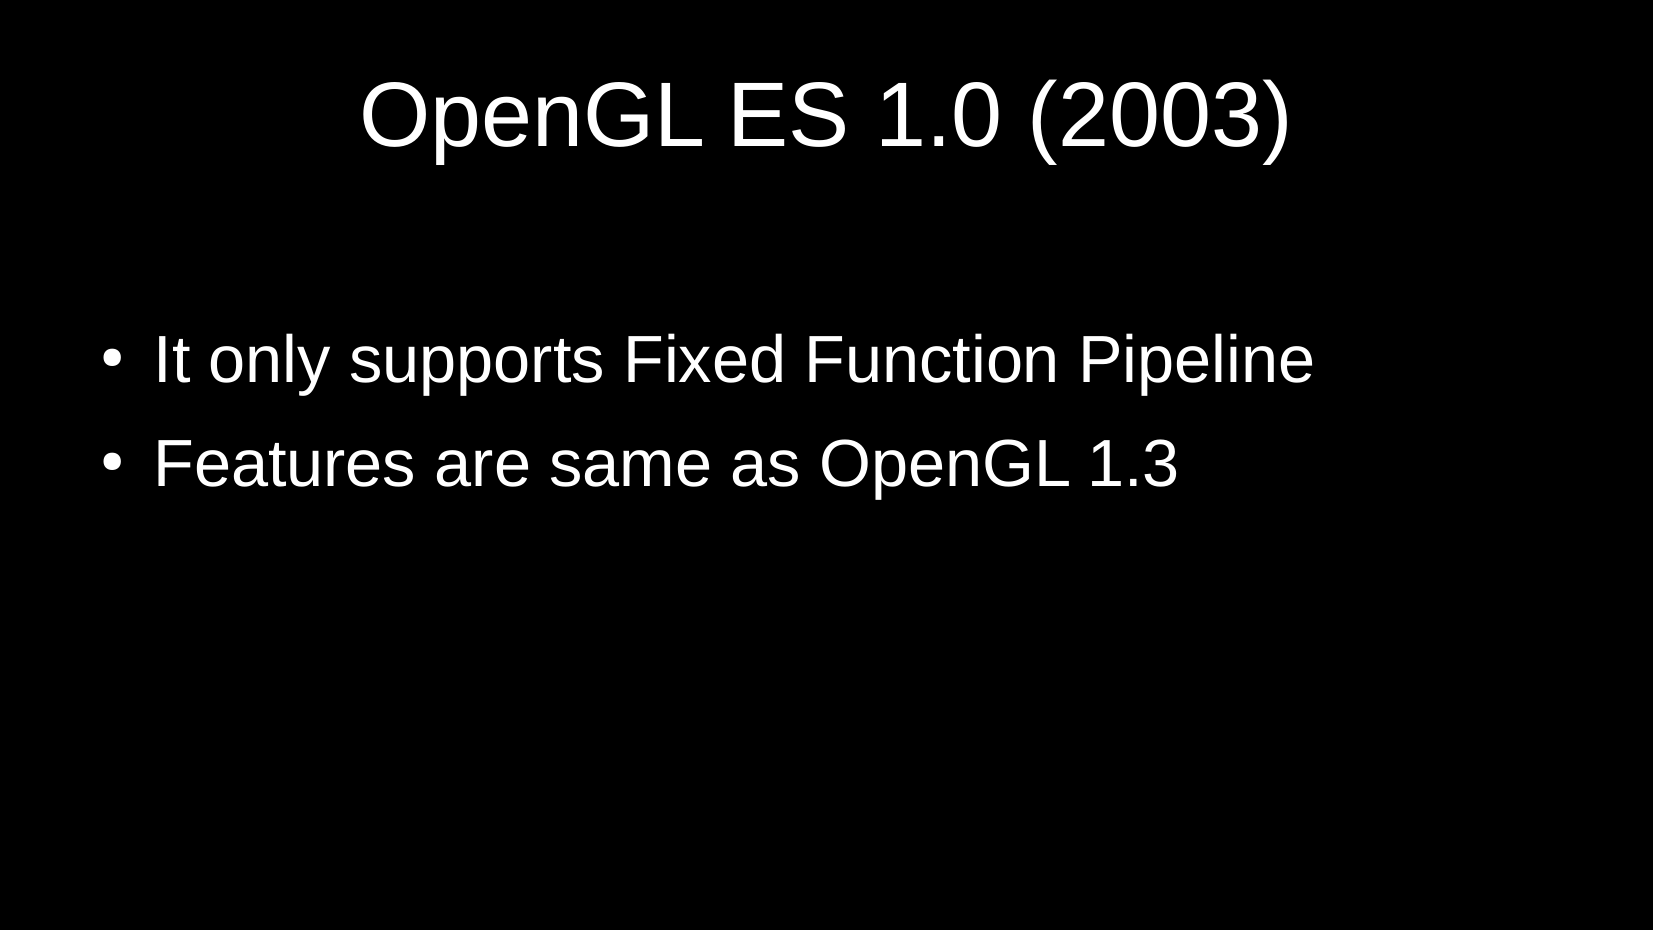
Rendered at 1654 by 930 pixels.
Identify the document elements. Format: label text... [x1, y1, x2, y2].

list It only supports Fixed Function Pipeline Features are same as OpenGL 1.3 [82, 217, 1571, 757]
title OpenGL ES 1.0 (2003) [82, 37, 1571, 193]
